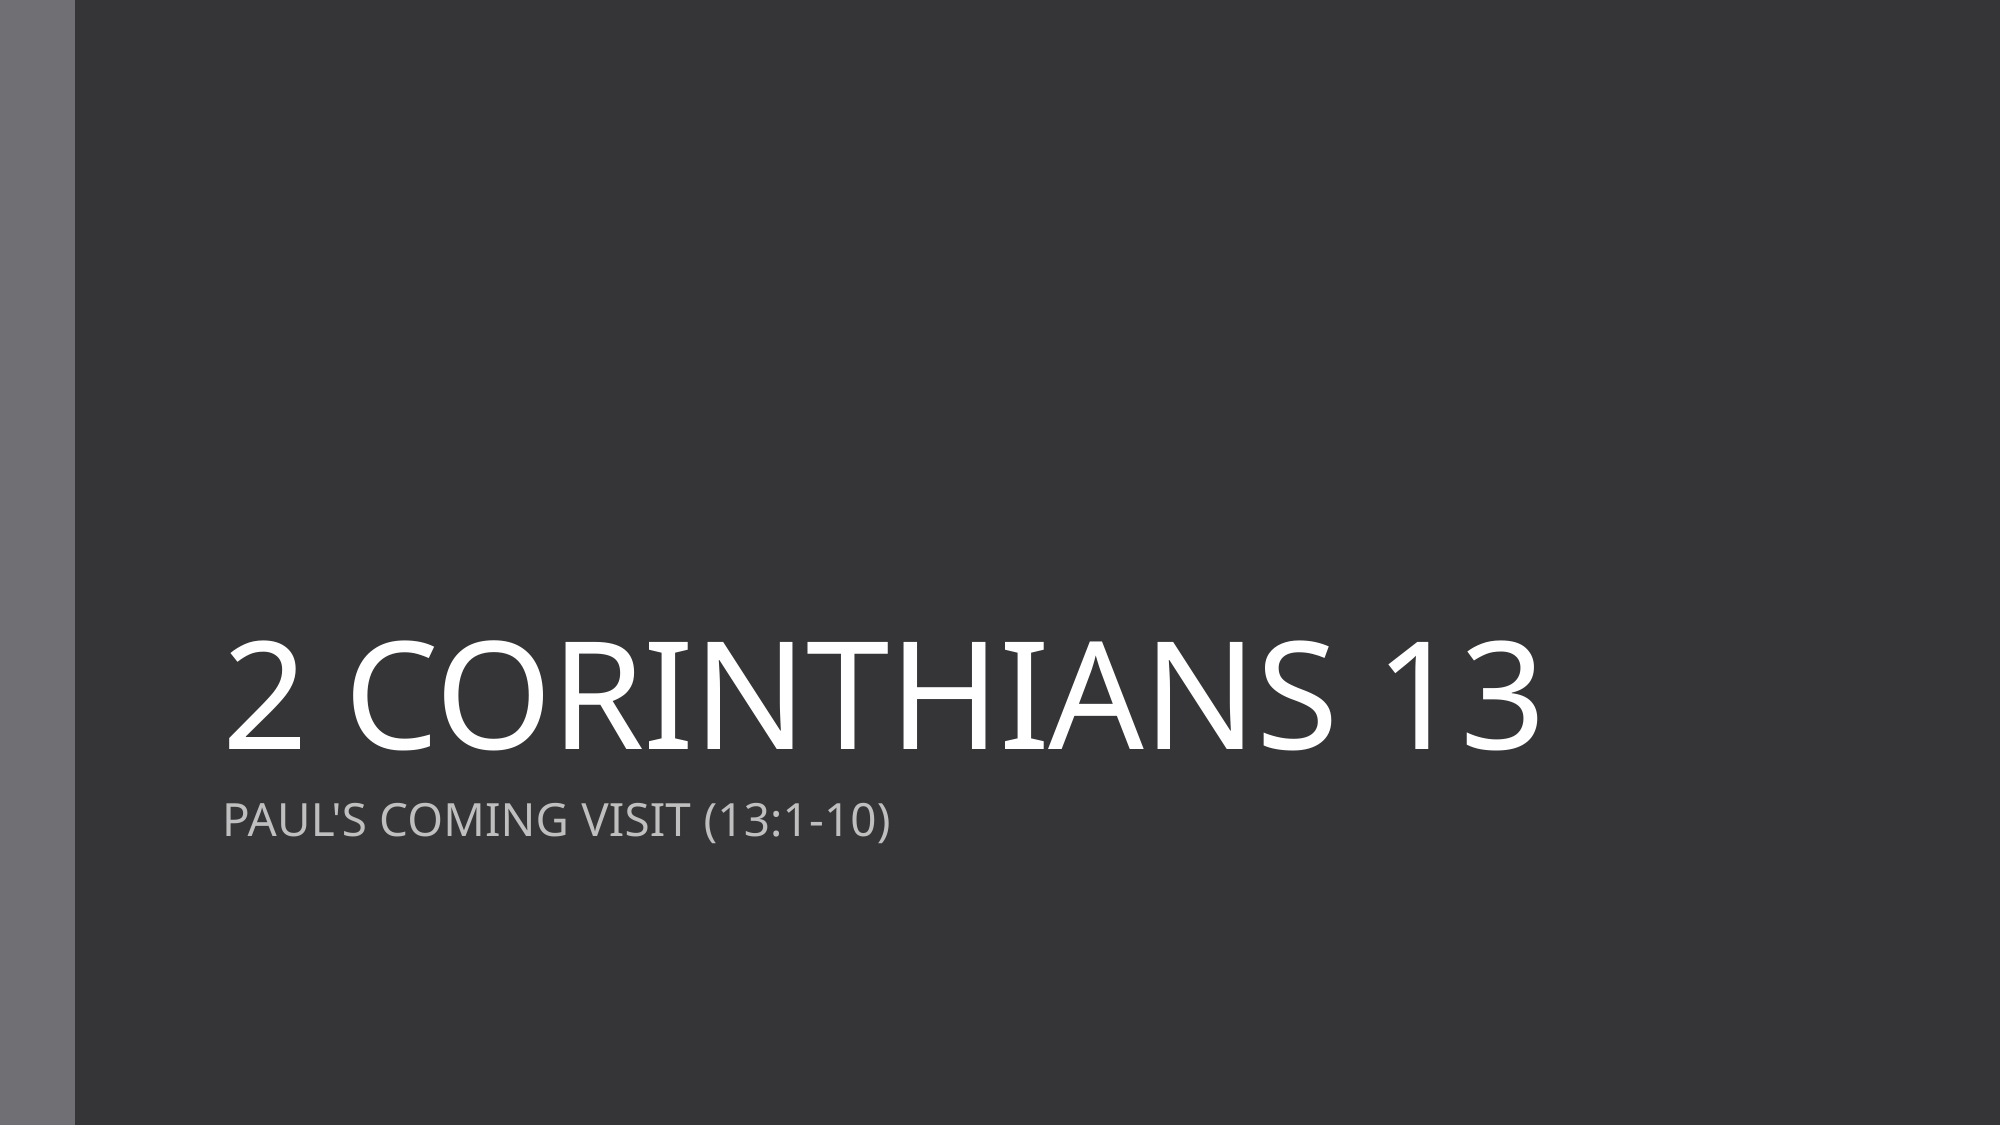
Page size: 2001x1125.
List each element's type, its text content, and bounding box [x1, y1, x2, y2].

title 2 CORINTHIANS 13 [206, 124, 1752, 787]
subtitle PAUL'S COMING VISIT (13:1-10) [206, 787, 1752, 1066]
